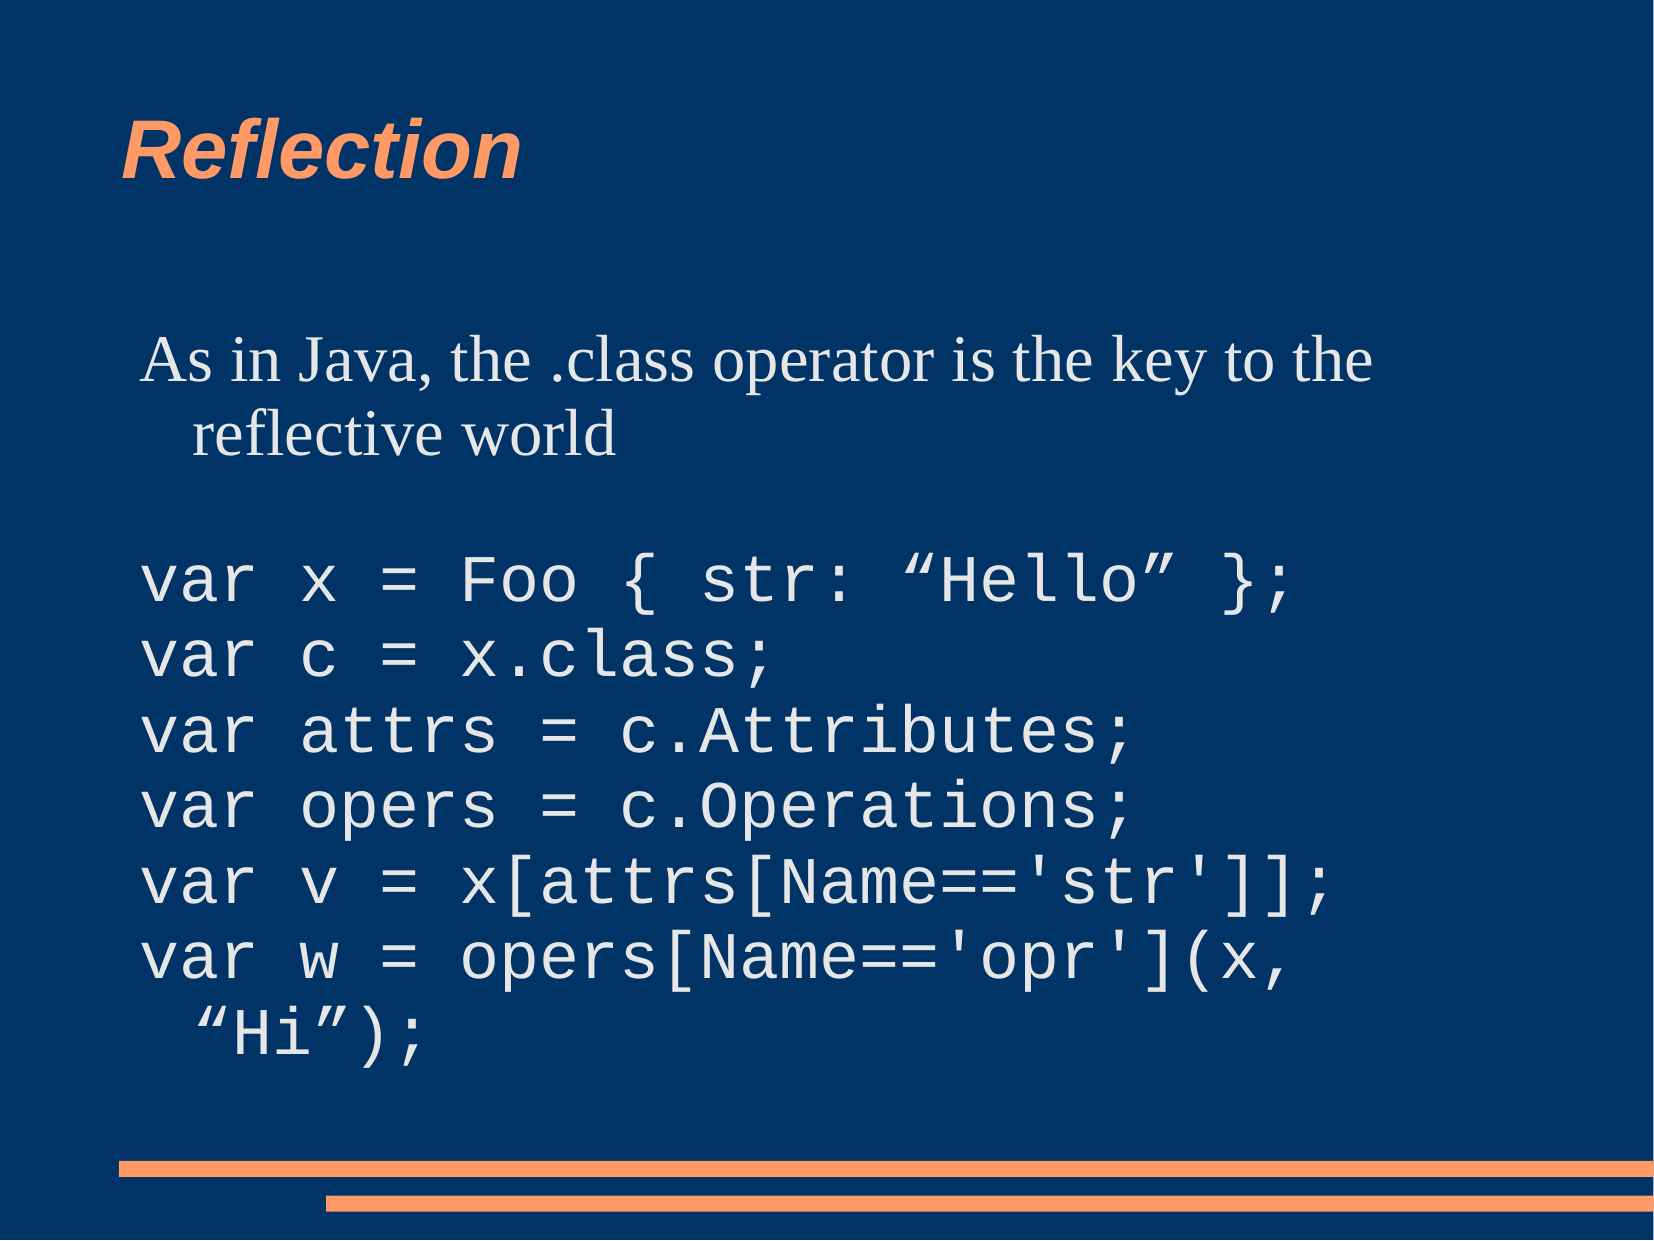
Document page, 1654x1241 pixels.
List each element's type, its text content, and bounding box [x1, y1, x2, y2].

list As in Java, the .class operator is the key to the reflective world var x = Foo { str: “Hello” }; var c = x.class; var attrs = c.Attributes; var opers = c.Operations; var v = x[attrs[Name=='str']]; var w = opers[Name=='opr'](x, “Hi”); [121, 322, 1561, 1133]
title Reflection [121, 46, 1534, 254]
